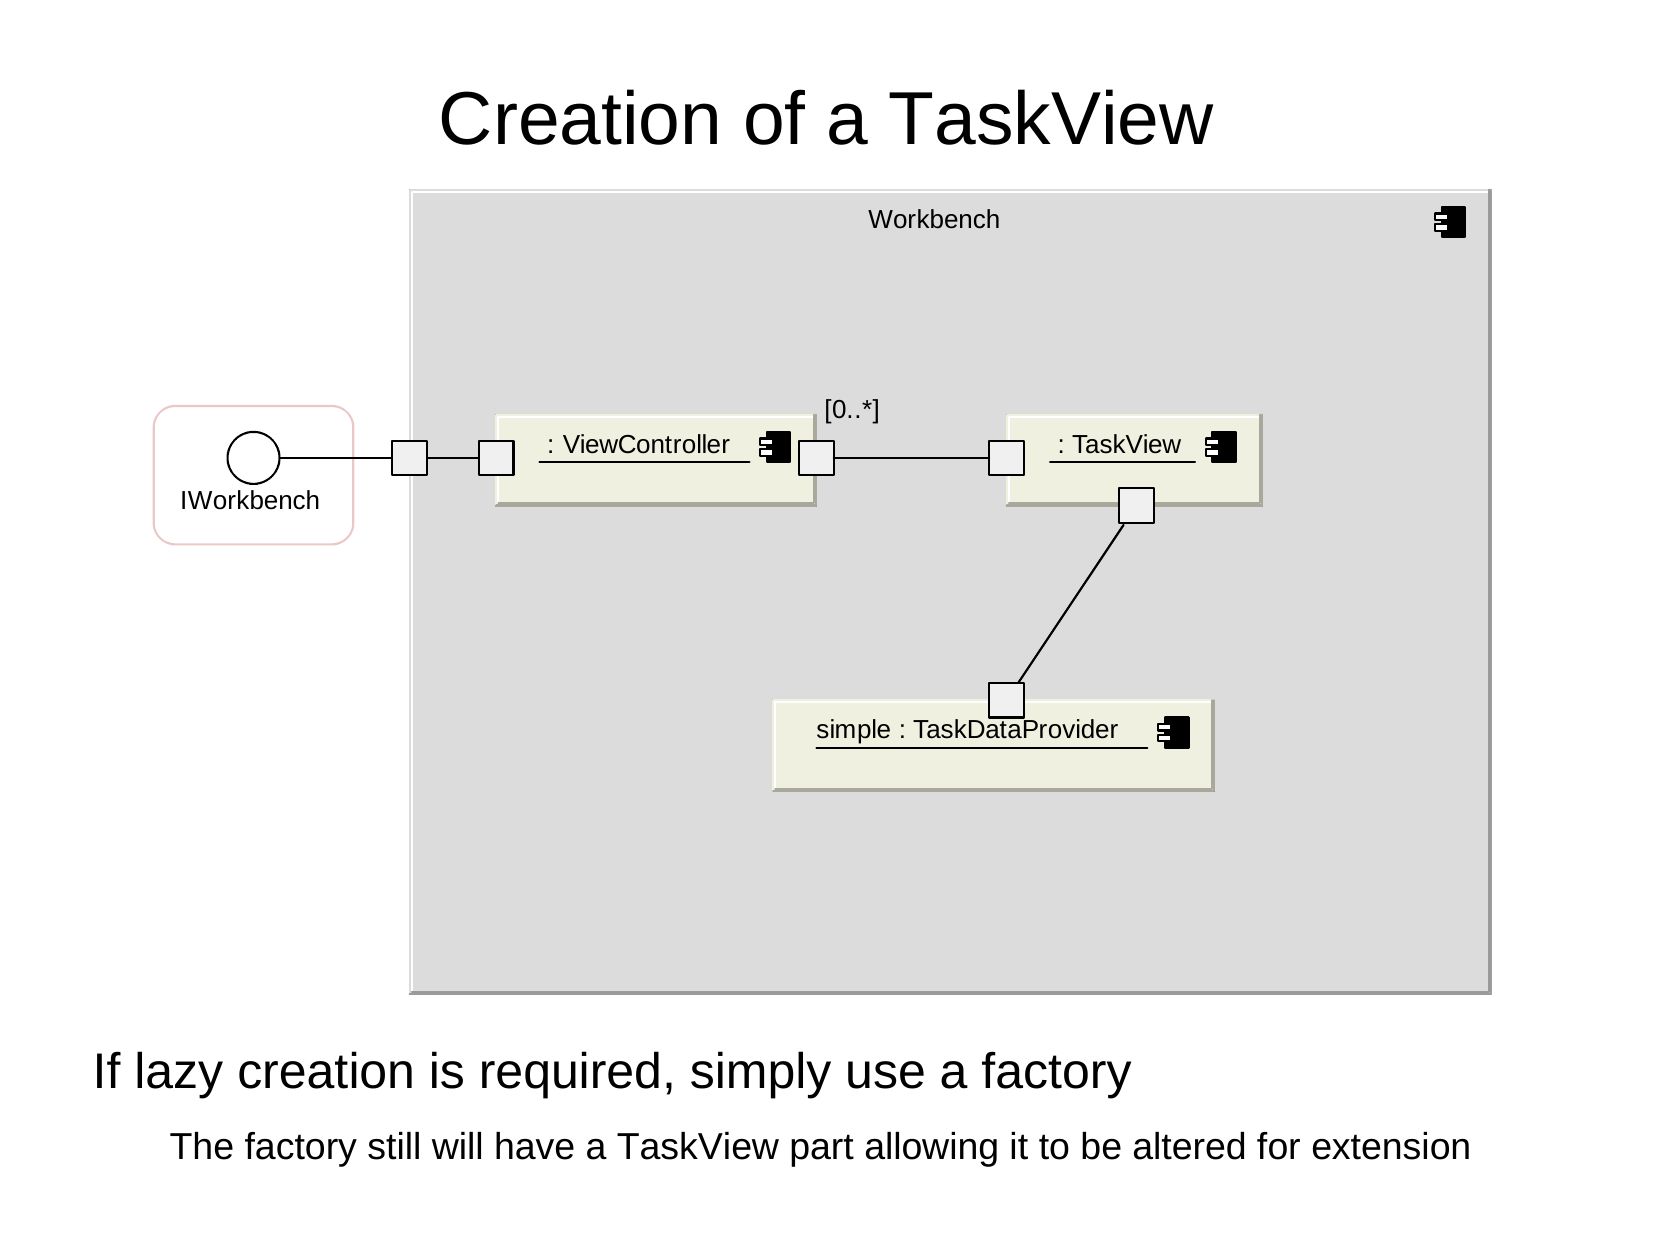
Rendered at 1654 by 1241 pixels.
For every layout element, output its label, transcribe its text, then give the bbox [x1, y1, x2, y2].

picture [150, 187, 1492, 997]
list If lazy creation is required, simply use a factory The factory still will have a TaskView part allowing it to be altered for extension [75, 1043, 1564, 1201]
title Creation of a TaskView [82, 56, 1571, 181]
